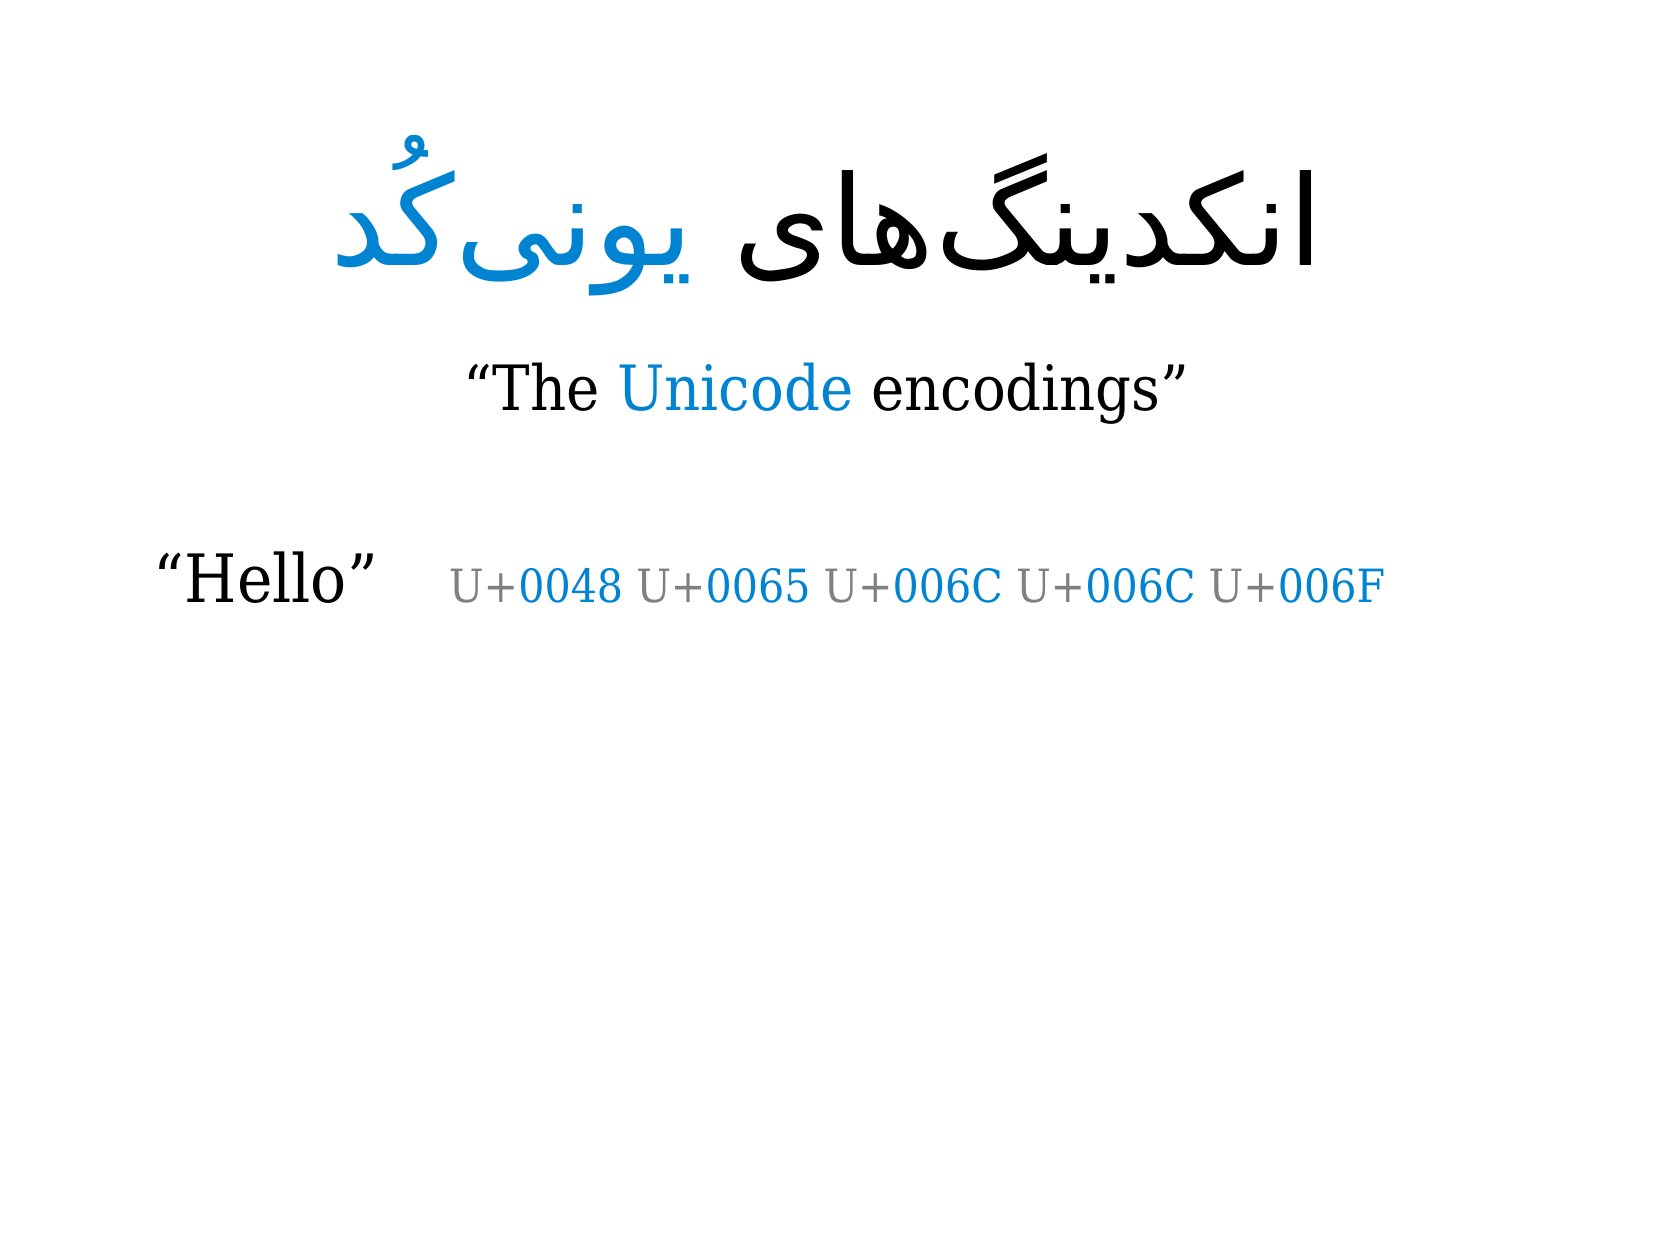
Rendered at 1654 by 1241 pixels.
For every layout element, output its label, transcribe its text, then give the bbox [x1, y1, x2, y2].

list “Hello” U+0048 U+0065 U+006C U+006C U+006F [82, 540, 1538, 995]
text_box انکدینگ‌های یونی‌کُد “The Unicode encodings” [82, 49, 1571, 526]
